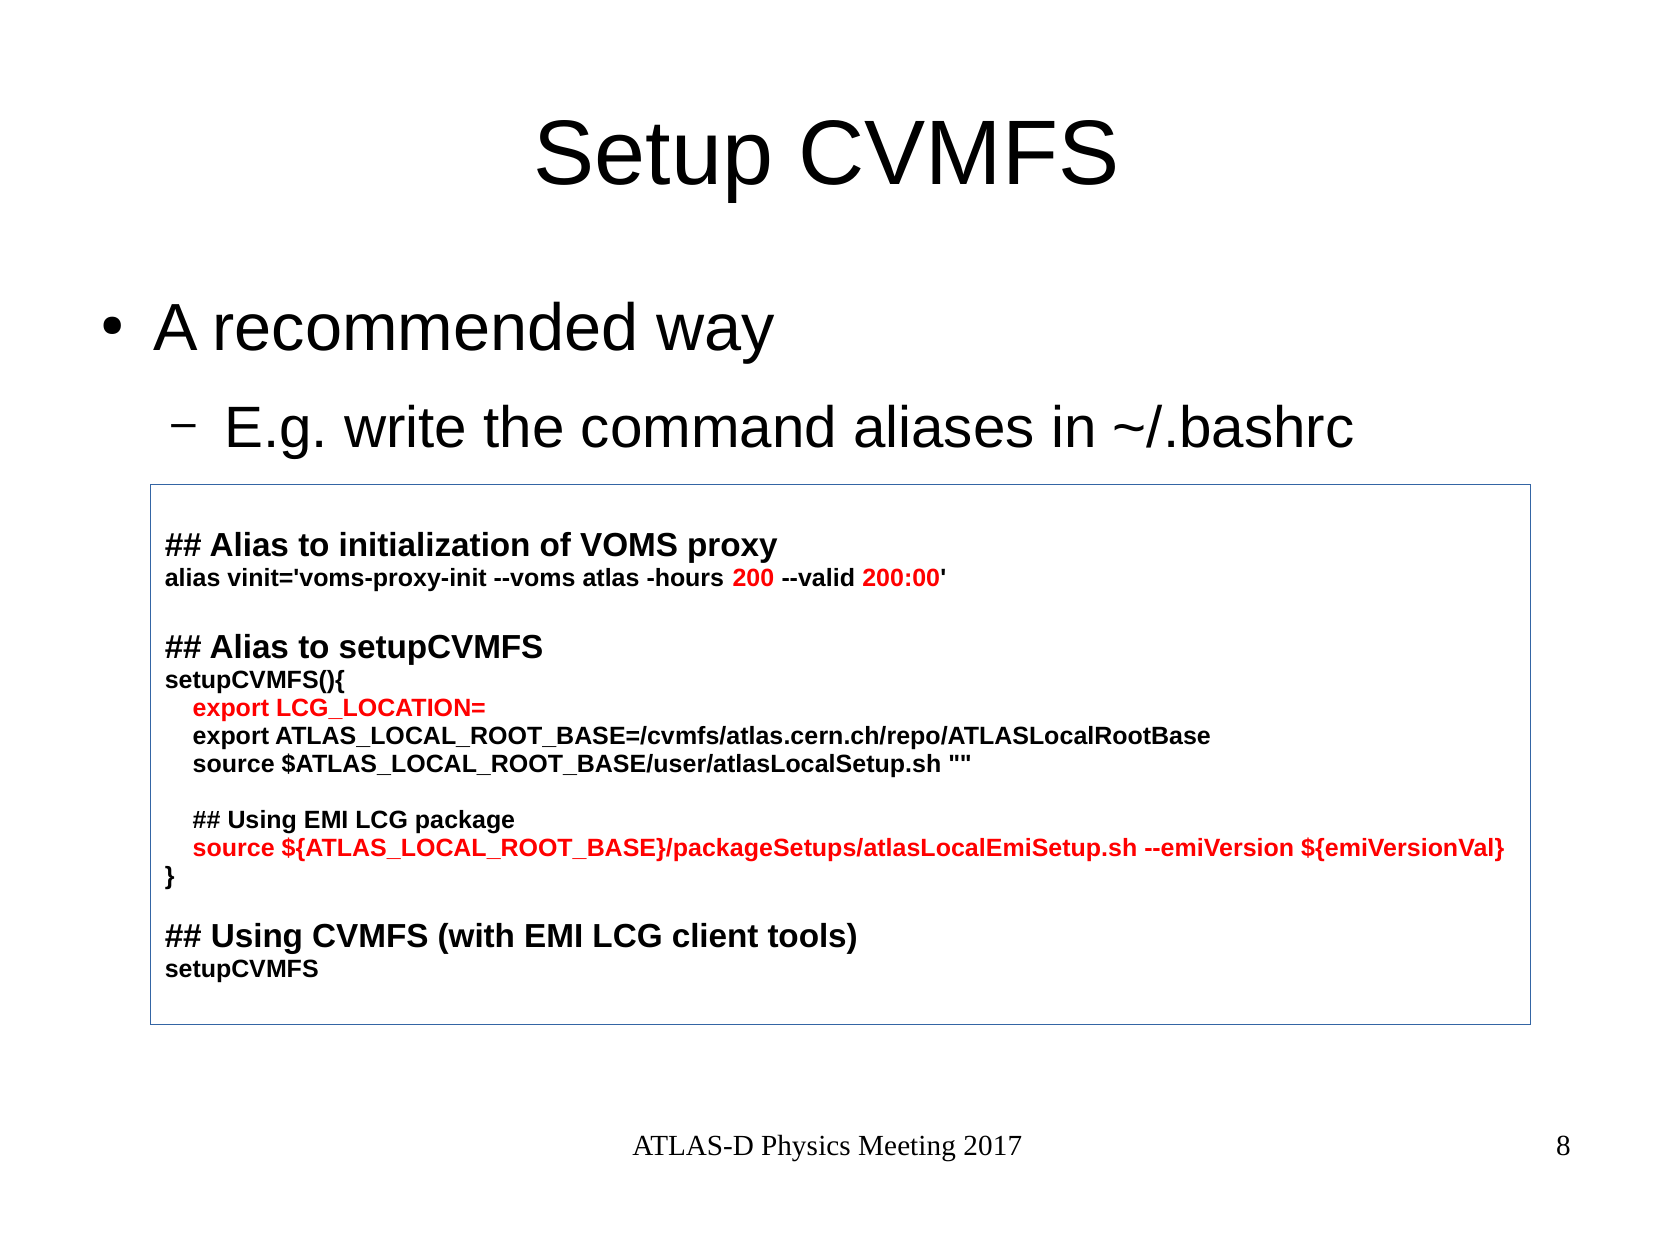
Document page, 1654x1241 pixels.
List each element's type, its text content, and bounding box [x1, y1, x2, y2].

title Setup CVMFS [82, 49, 1571, 257]
text_box ## Alias to initialization of VOMS proxy alias vinit='voms-proxy-init --voms atlas -hours 200 --valid 200:00' ## Alias to setupCVMFS setupCVMFS(){ export LCG_LOCATION= export ATLAS_LOCAL_ROOT_BASE=/cvmfs/atlas.cern.ch/repo/ATLASLocalRootBase source $ATLAS_LOCAL_ROOT_BASE/user/atlasLocalSetup.sh "" ## Using EMI LCG package source ${ATLAS_LOCAL_ROOT_BASE}/packageSetups/atlasLocalEmiSetup.sh --emiVersion ${emiVersionVal} } ## Using CVMFS (with EMI LCG client tools) setupCVMFS [150, 484, 1531, 1025]
list A recommended way E.g. write the command aliases in ~/.bashrc [82, 290, 1571, 1010]
